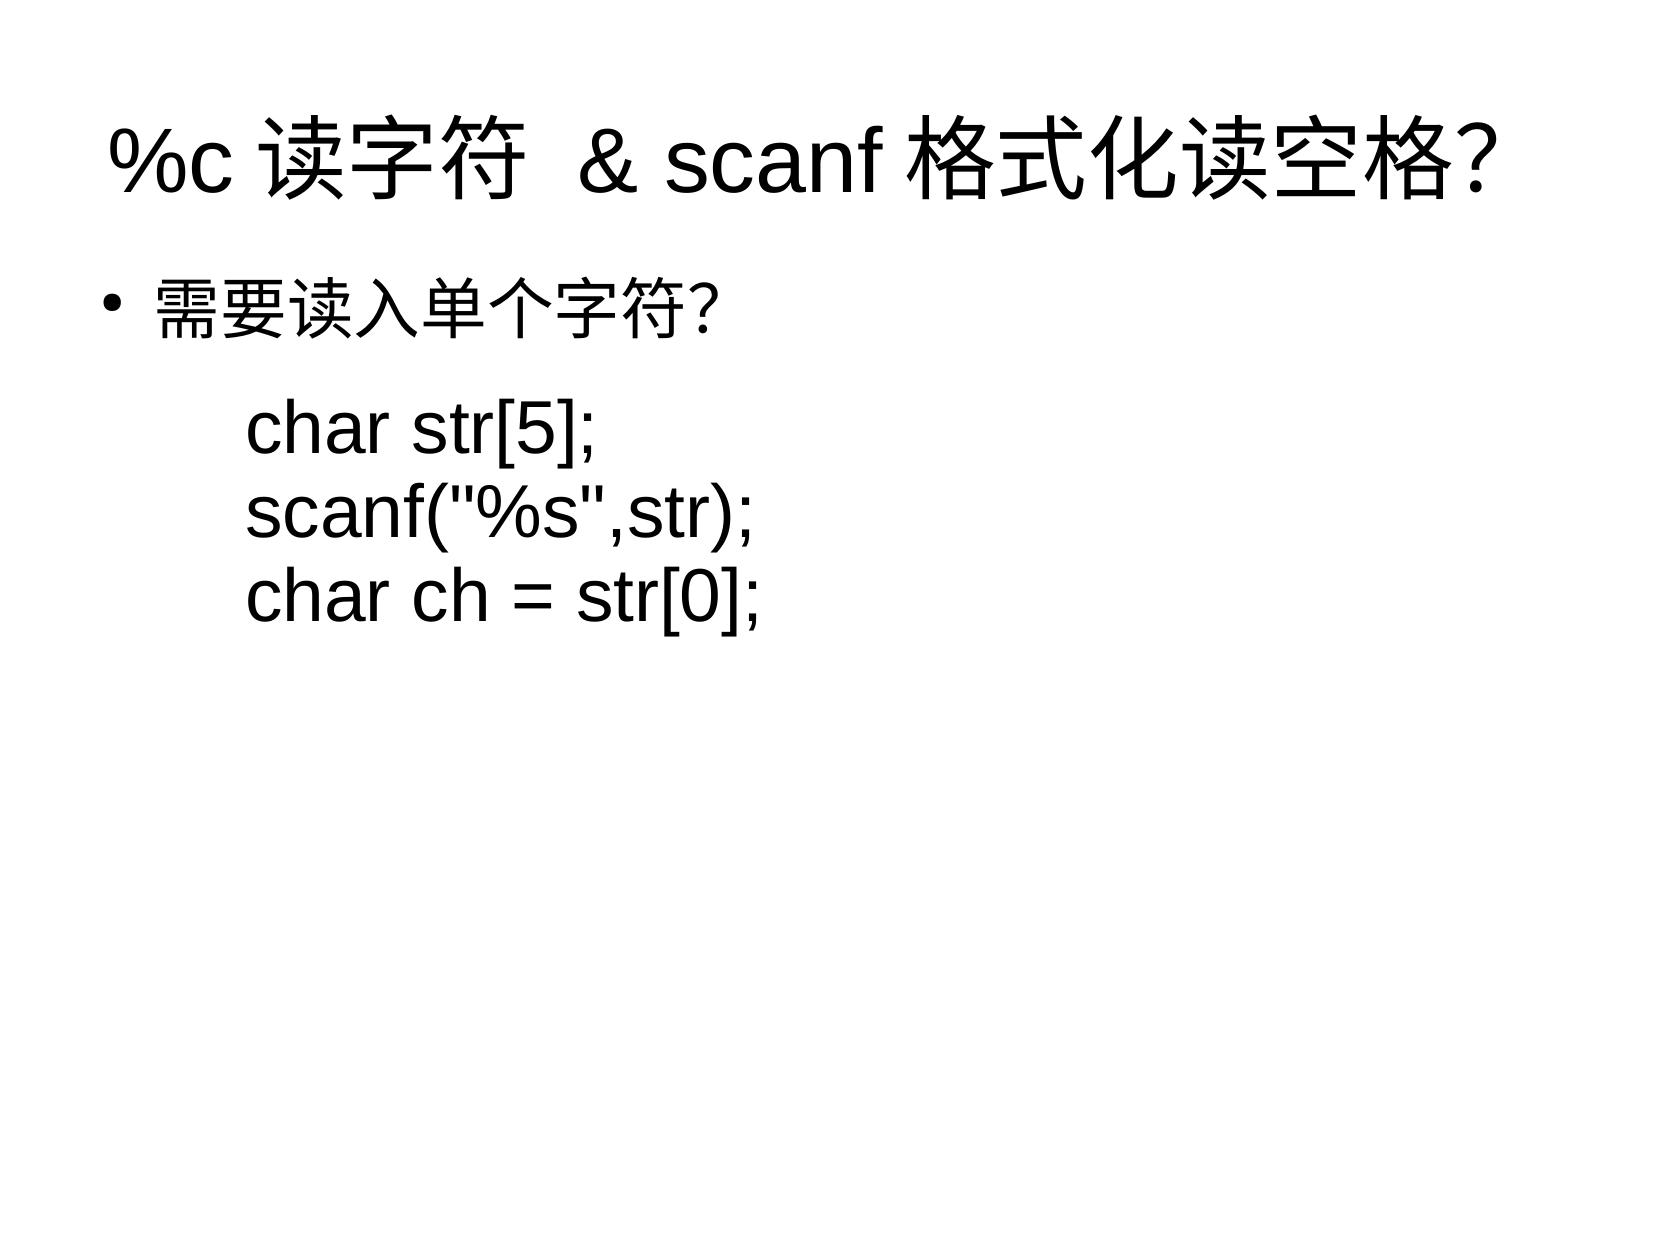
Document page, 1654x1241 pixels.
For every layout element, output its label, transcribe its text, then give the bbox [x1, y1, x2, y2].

list 需要读入单个字符？ [82, 256, 1571, 1205]
text_box char str[5]; scanf("%s",str); char ch = str[0]; [230, 377, 780, 733]
title %c读字符 & scanf格式化读空格？ [82, 49, 1571, 256]
